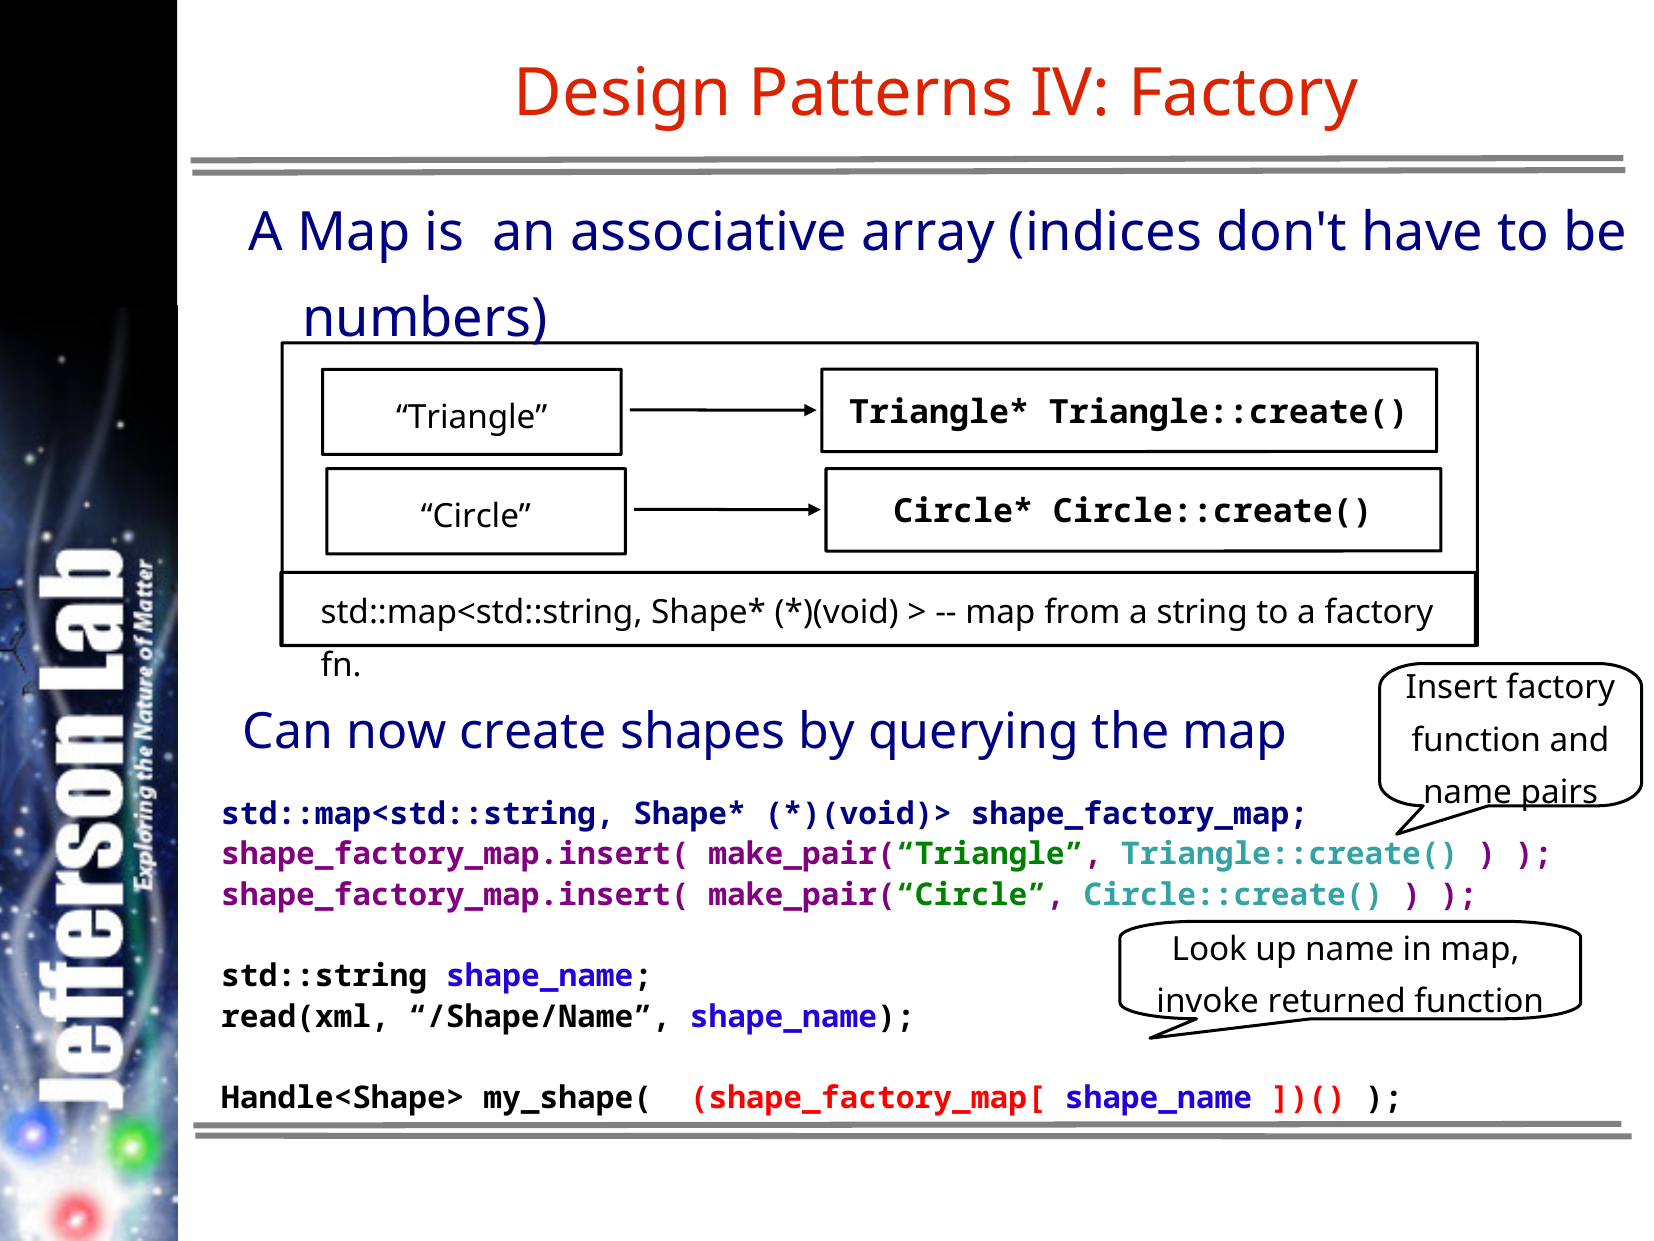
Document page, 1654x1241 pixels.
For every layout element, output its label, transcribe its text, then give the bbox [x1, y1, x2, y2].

text_box “Triangle” [322, 369, 622, 455]
text_box std::map<std::string, Shape* (*)(void) > -- map from a string to a factory fn. [280, 572, 1476, 646]
text_box A Map is an associative array (indices don't have to be numbers) [231, 180, 1632, 353]
text_box std::map<std::string, Shape* (*)(void)> shape_factory_map; shape_factory_map.insert( make_pair(“Triangle”, Triangle::create() ) ); shape_factory_map.insert( make_pair(“Circle”, Circle::create() ) ); std::string shape_name; read(xml, “/Shape/Name”, shape_name); Handle<Shape> my_shape( (shape_factory_map[ shape_name ])() ); [204, 783, 1630, 1126]
text_box Look up name in map, invoke returned function [1119, 921, 1581, 1039]
text_box Triangle* Triangle::create() [821, 369, 1437, 452]
list Can now create shapes by querying the map [225, 683, 1380, 778]
text_box Insert factory function and name pairs [1379, 663, 1642, 835]
title Design Patterns IV: Factory [235, 17, 1638, 149]
text_box “Circle” [326, 468, 626, 554]
text_box Circle* Circle::create() [826, 468, 1441, 552]
picture [0, 308, 178, 1241]
